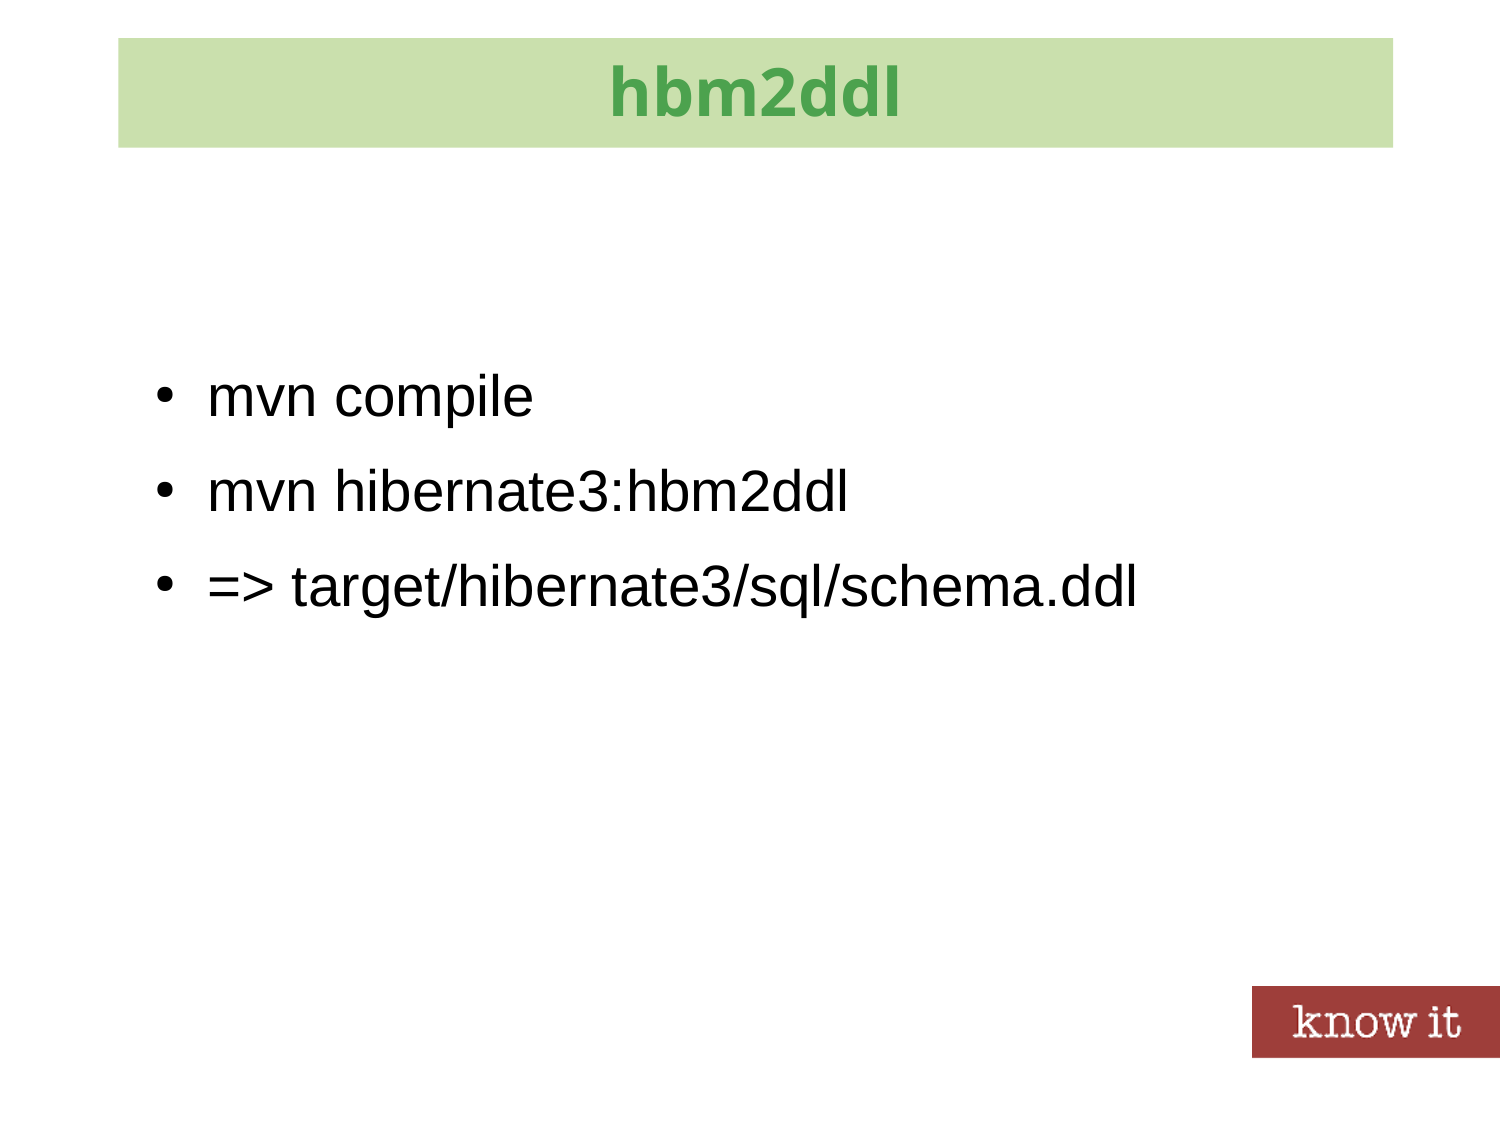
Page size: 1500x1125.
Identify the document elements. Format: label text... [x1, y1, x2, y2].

list mvn compile mvn hibernate3:hbm2ddl => target/hibernate3/sql/schema.ddl [136, 364, 1396, 619]
picture [1252, 986, 1500, 1058]
text_box hbm2ddl [118, 38, 1394, 148]
